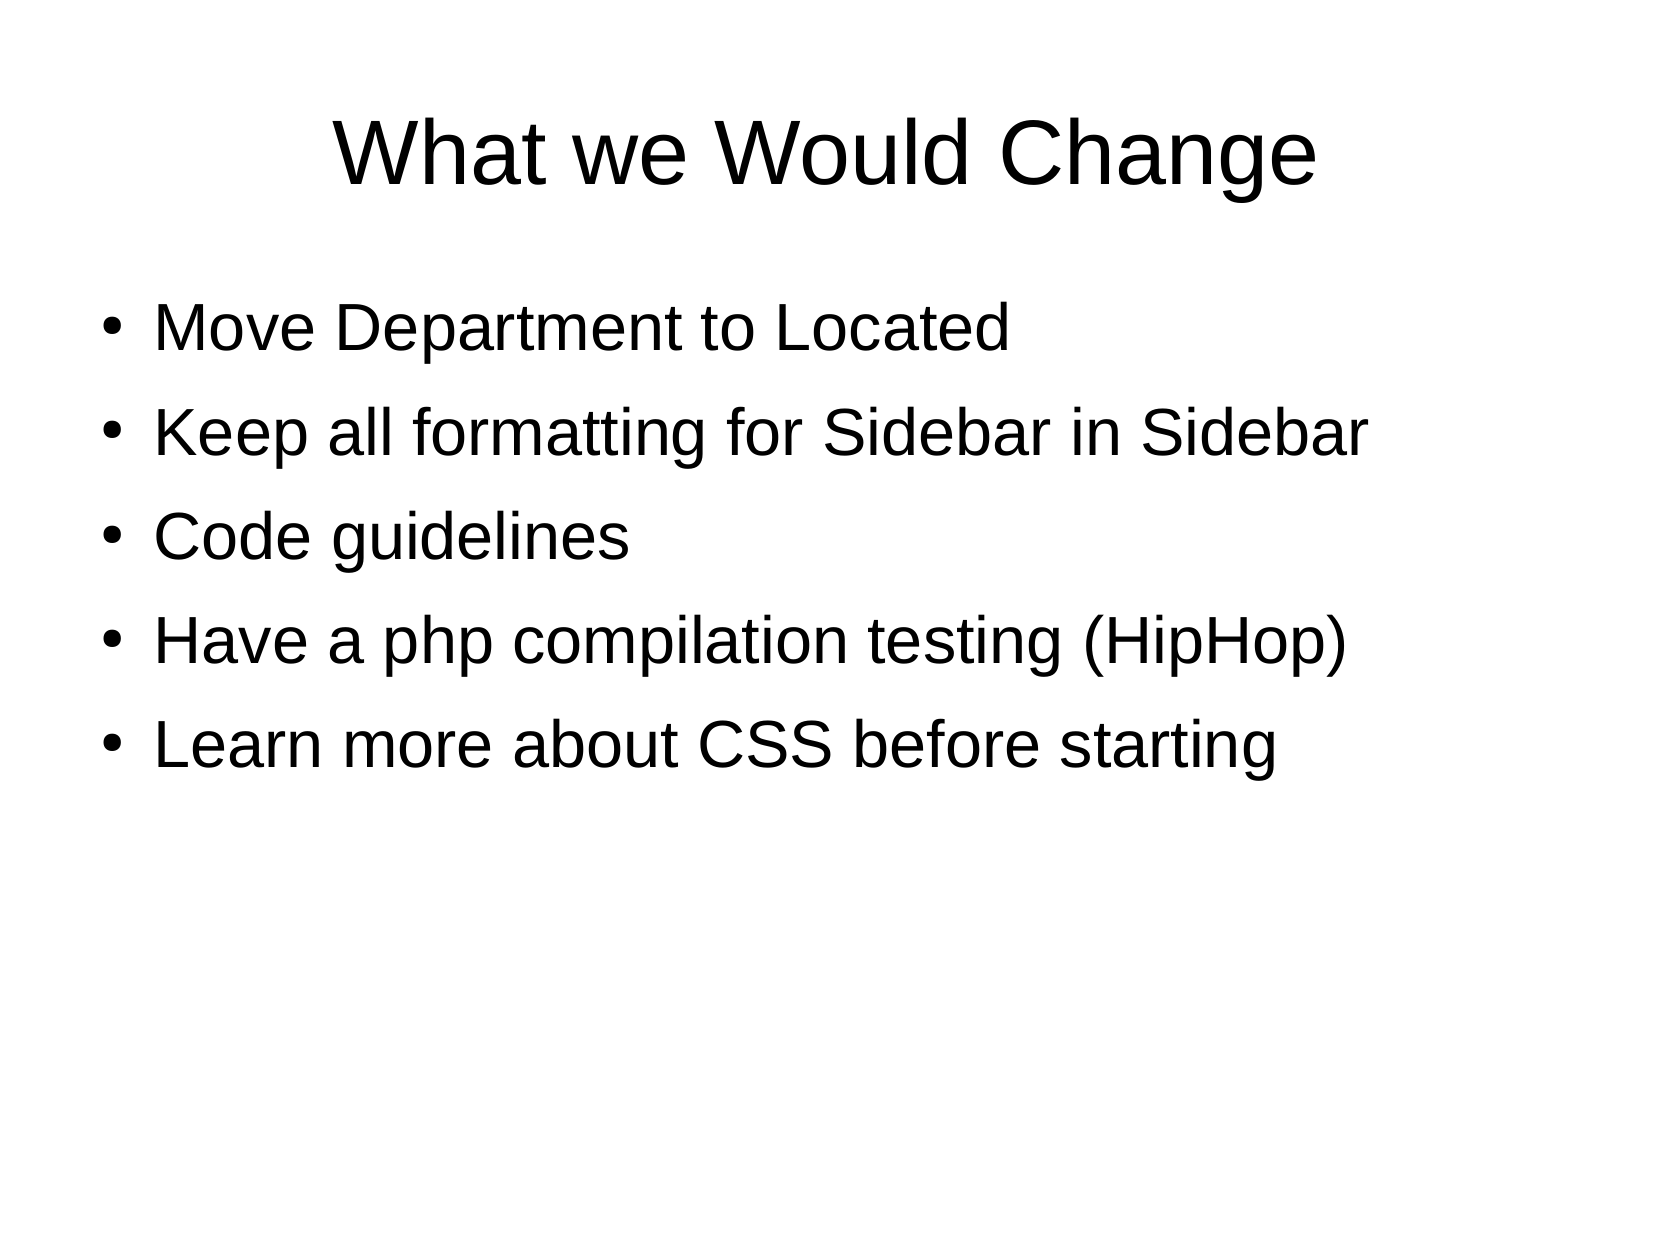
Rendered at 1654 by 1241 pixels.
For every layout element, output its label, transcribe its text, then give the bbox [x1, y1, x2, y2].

list Move Department to Located Keep all formatting for Sidebar in Sidebar Code guidelines Have a php compilation testing (HipHop) Learn more about CSS before starting [82, 290, 1571, 1109]
title What we Would Change [82, 49, 1571, 257]
